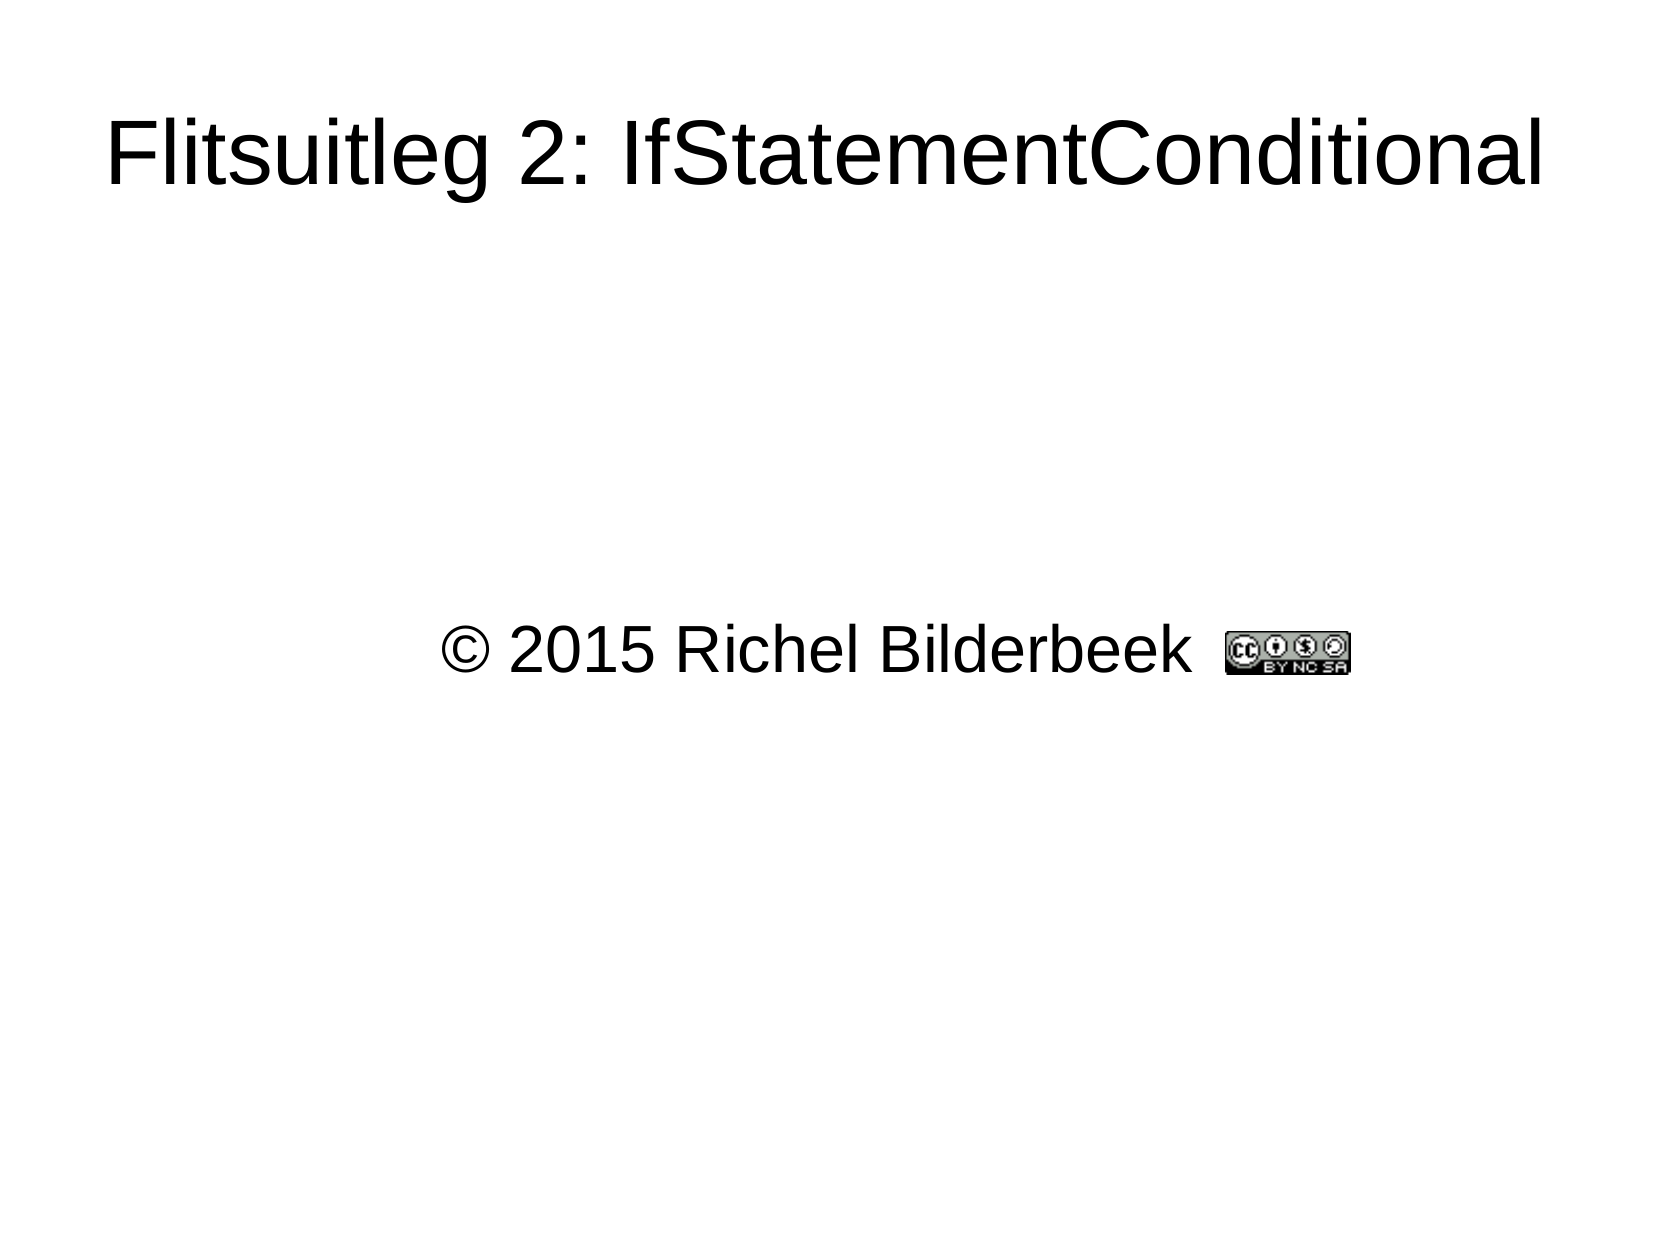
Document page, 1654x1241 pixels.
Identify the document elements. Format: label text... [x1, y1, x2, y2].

subtitle © 2015 Richel Bilderbeek [82, 290, 1571, 1010]
title Flitsuitleg 2: IfStatementConditional [82, 49, 1571, 257]
picture [1225, 631, 1351, 676]
